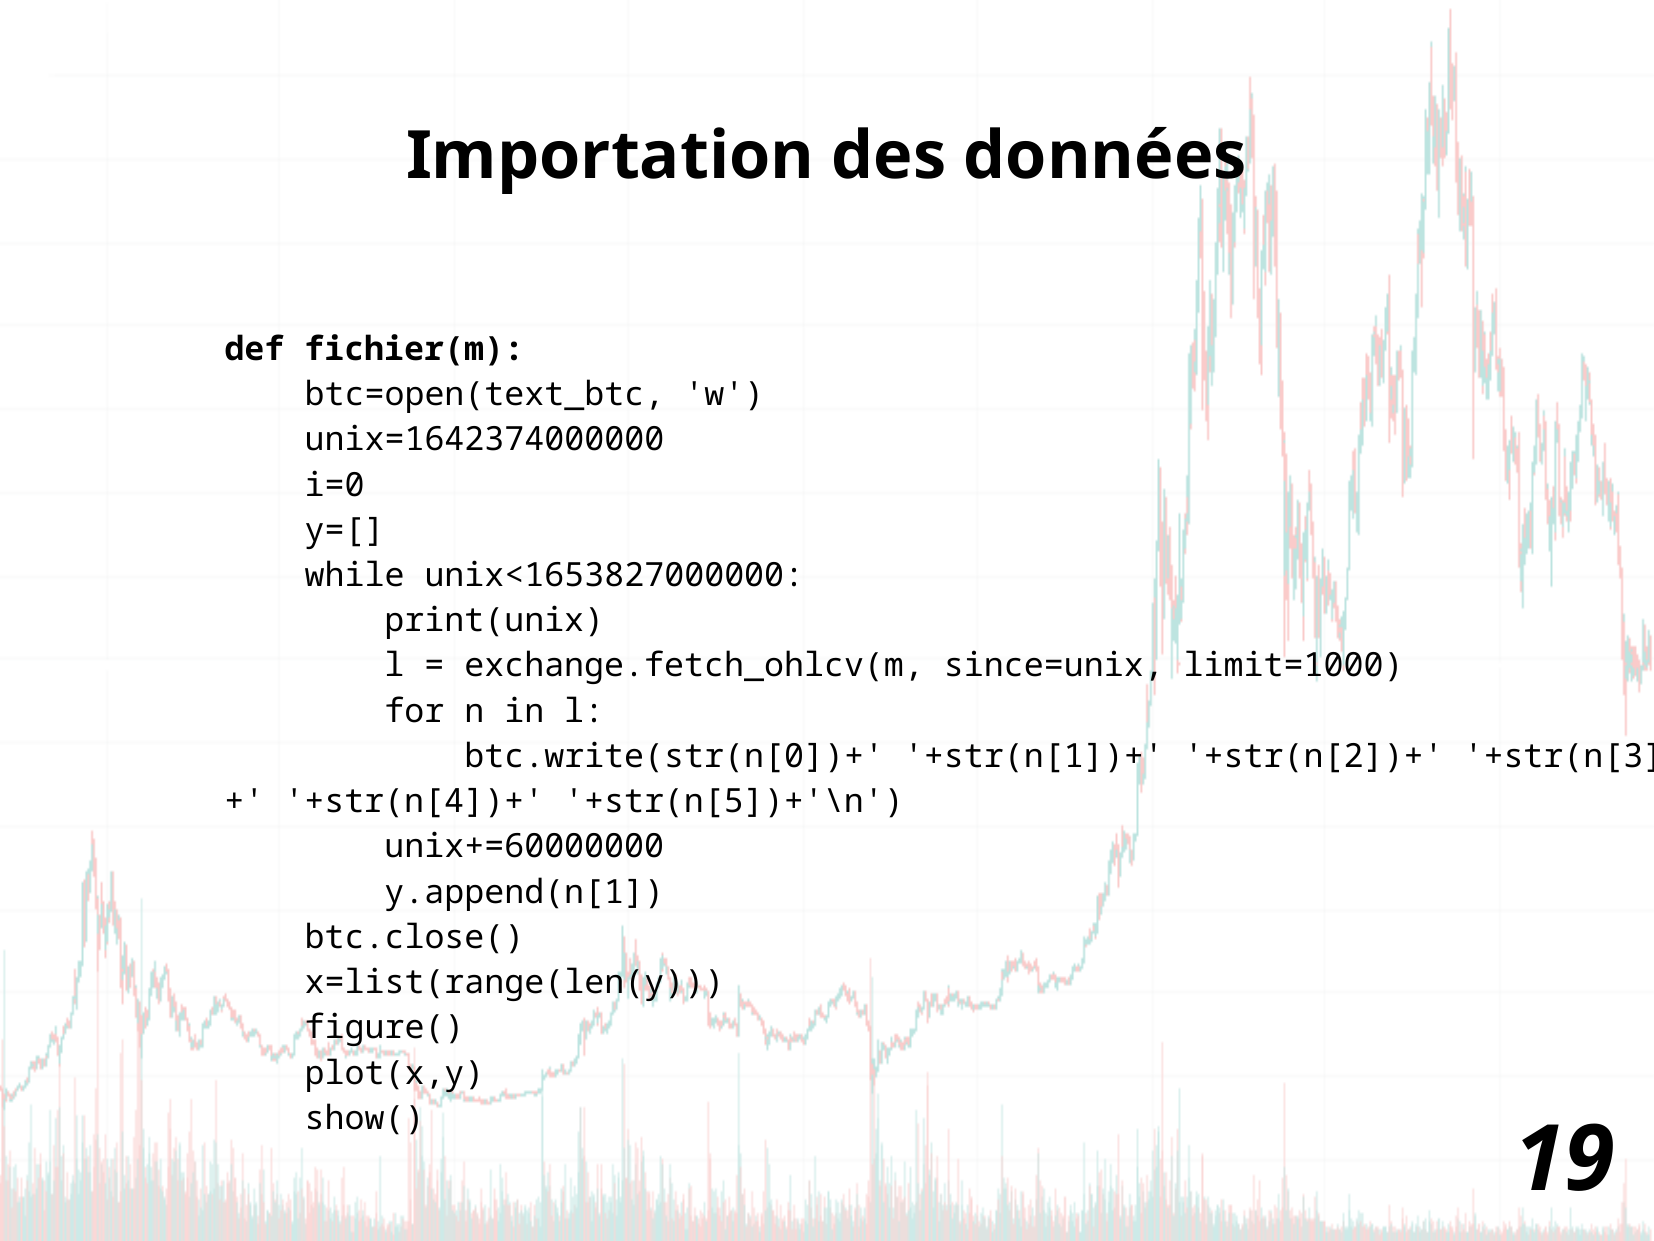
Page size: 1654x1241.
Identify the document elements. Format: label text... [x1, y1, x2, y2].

title Importation des données [82, 49, 1571, 257]
picture [0, 0, 1654, 1241]
subtitle def fichier(m): btc=open(text_btc, 'w') unix=1642374000000 i=0 y=[] while unix<1653827000000: print(unix) l = exchange.fetch_ohlcv(m, since=unix, limit=1000) for n in l: btc.write(str(n[0])+' '+str(n[1])+' '+str(n[2])+' '+str(n[3])+' '+str(n[4])+' '+str(n[5])+'\n') unix+=60000000 y.append(n[1]) btc.close() x=list(range(len(y))) figure() plot(x,y) show() [224, 324, 1654, 1064]
text_box 19 [1476, 1085, 1654, 1241]
